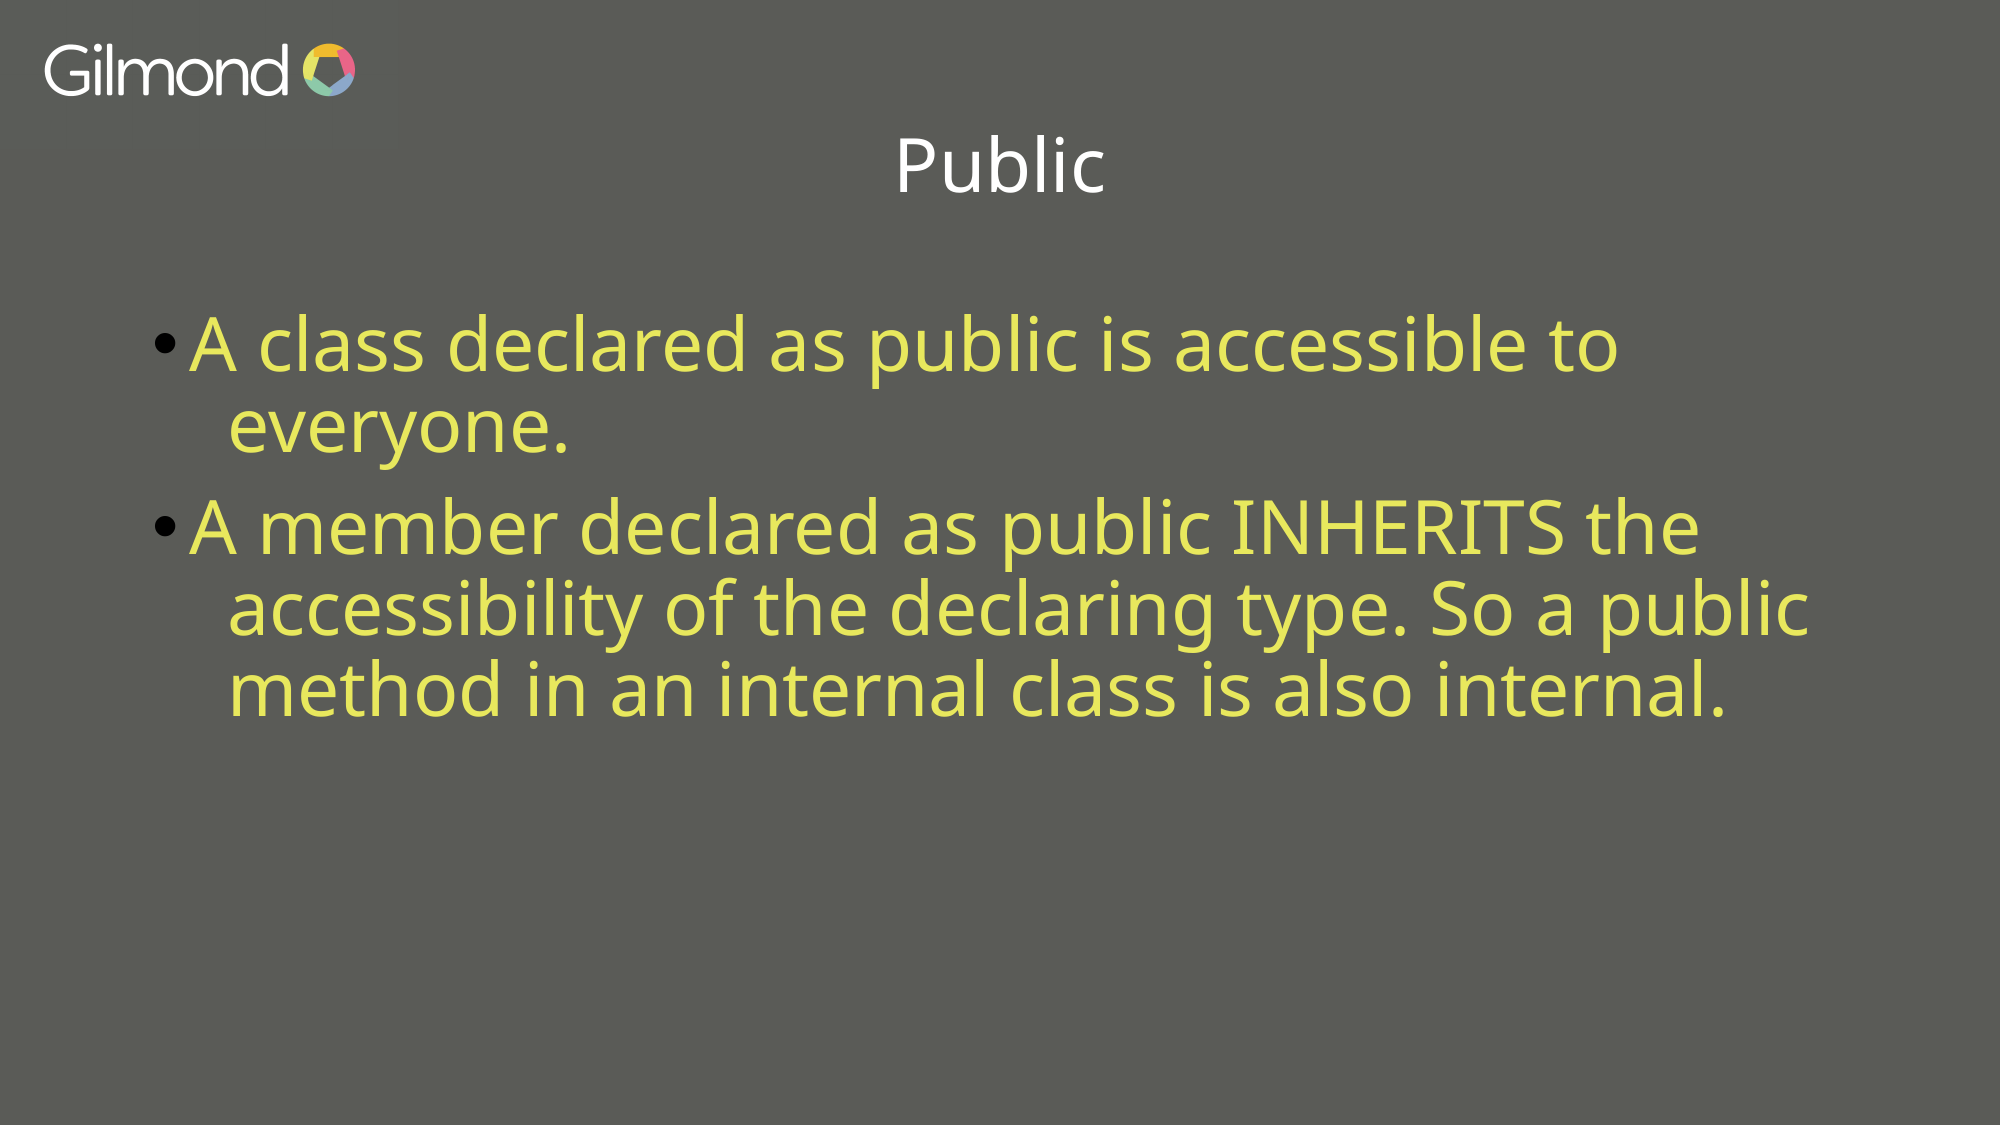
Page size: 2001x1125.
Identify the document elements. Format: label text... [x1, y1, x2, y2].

title Public [137, 59, 1863, 278]
picture [0, 0, 399, 149]
list A class declared as public is accessible to everyone. A member declared as public INHERITS the accessibility of the declaring type. So a public method in an internal class is also internal. [137, 299, 1863, 1014]
